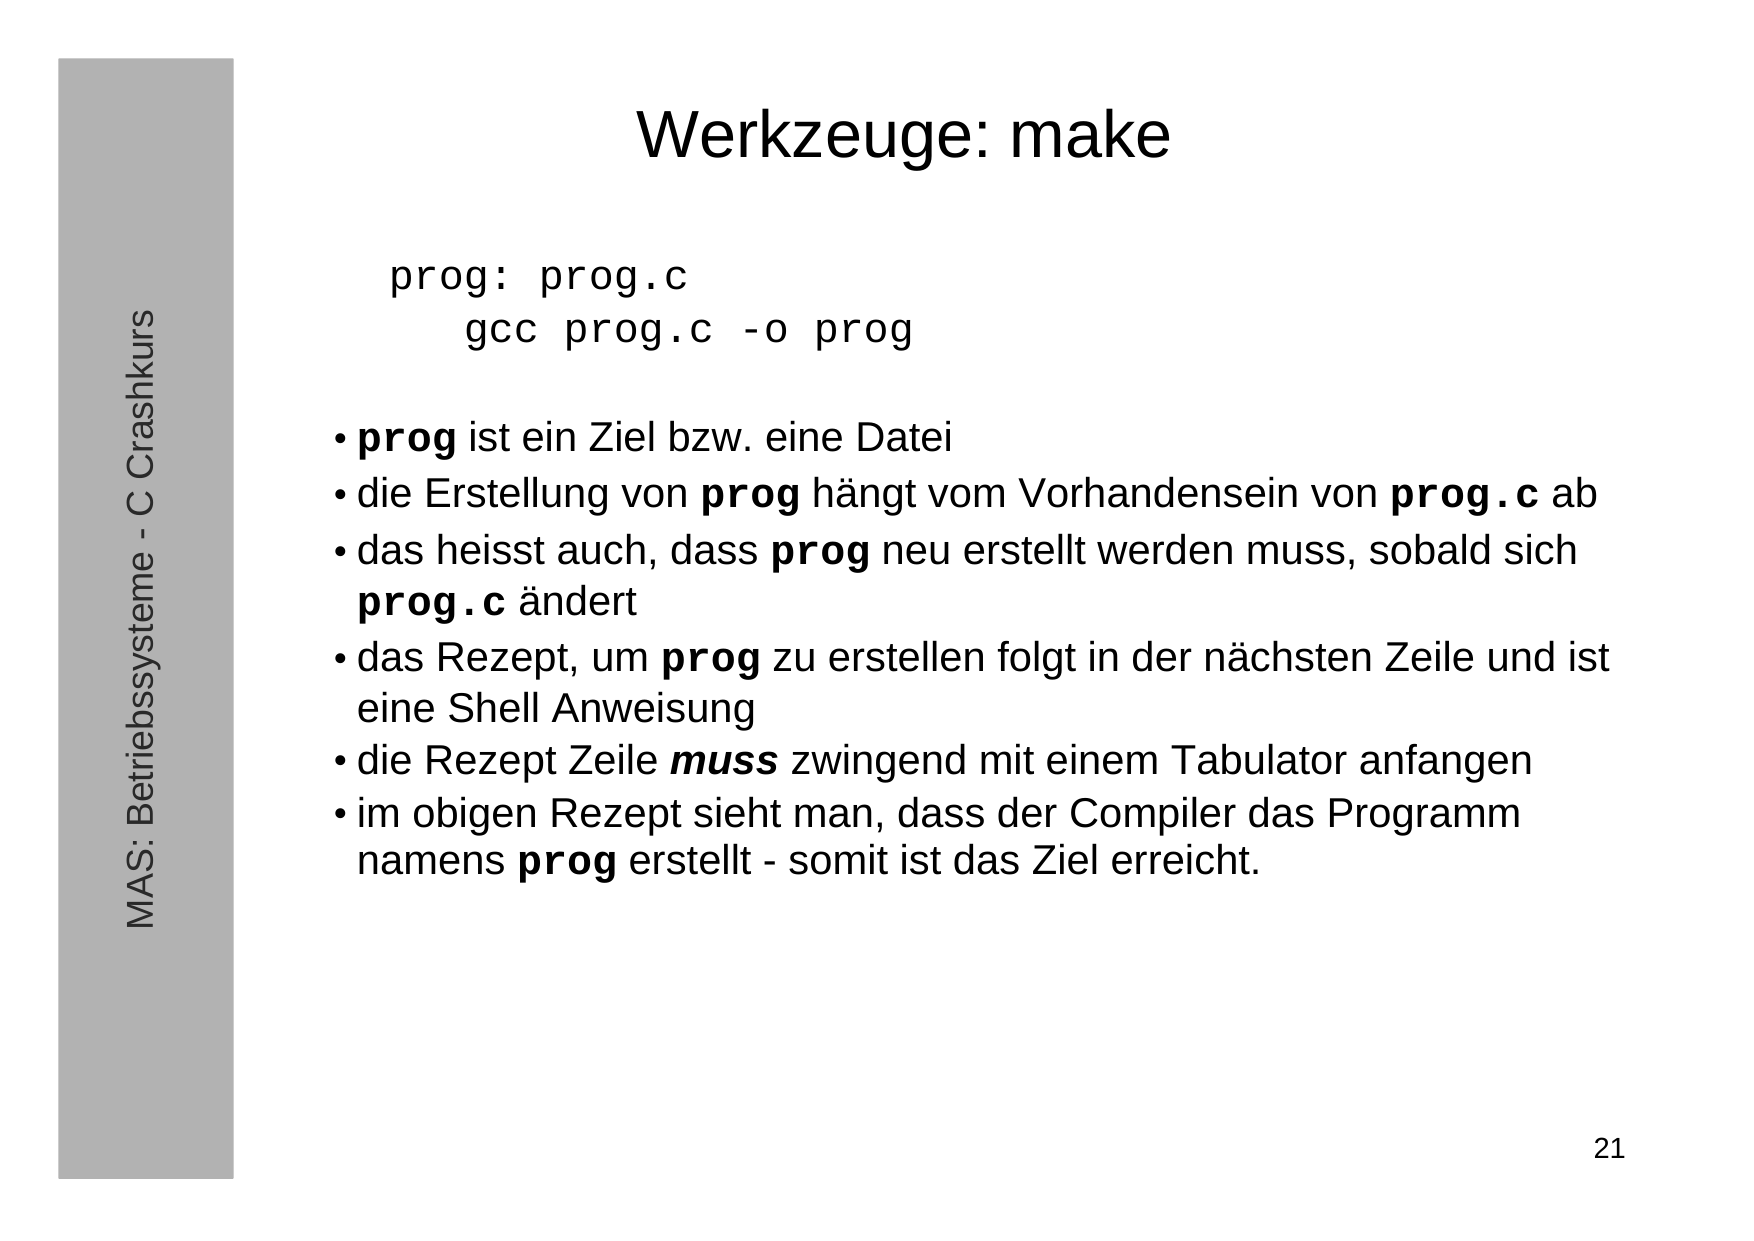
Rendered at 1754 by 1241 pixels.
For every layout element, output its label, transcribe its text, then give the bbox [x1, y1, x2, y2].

text_box MAS: Betriebssysteme - C Crashkurs [110, 60, 195, 1180]
text_box <number> [1593, 1130, 1651, 1168]
text_box [59, 59, 233, 1179]
text_box Werkzeuge: make [617, 86, 1193, 181]
text_box [290, 221, 1651, 383]
text_box prog: prog.c gcc prog.c -o prog prog ist ein Ziel bzw. eine Datei die Erstellung von prog hängt vom Vorhandensein von prog.c ab das heisst auch, dass prog neu erstellt werden muss, sobald sich prog.c ändert das Rezept, um prog zu erstellen folgt in der nächsten Zeile und ist eine Shell Anweisung die Rezept Zeile muss zwingend mit einem Tabulator anfangen im obigen Rezept sieht man, dass der Compiler das Programm namens prog erstellt - somit ist das Ziel erreicht. [318, 246, 1637, 1182]
